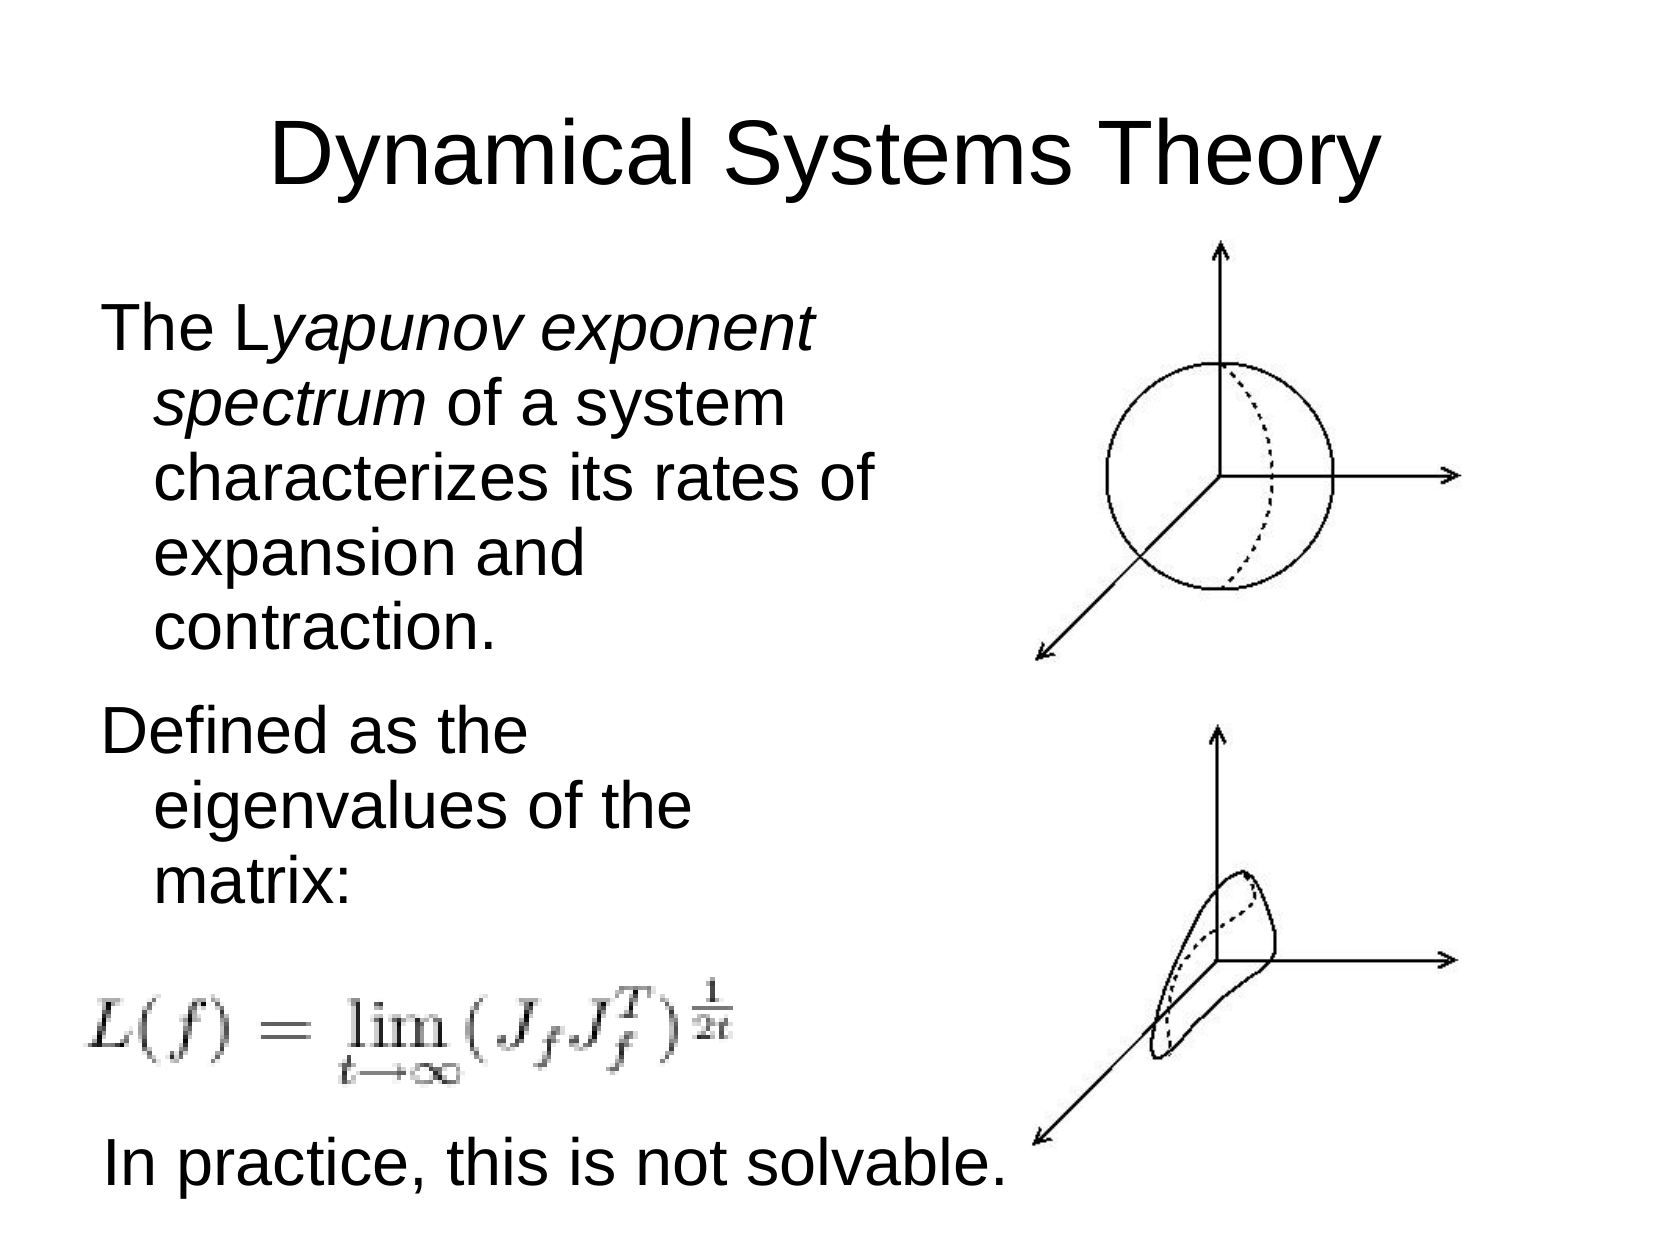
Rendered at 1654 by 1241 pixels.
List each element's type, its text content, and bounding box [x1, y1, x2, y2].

picture [43, 937, 788, 1126]
picture [1023, 239, 1463, 676]
picture [1020, 723, 1460, 1160]
list The Lyapunov exponent spectrum of a system characterizes its rates of expansion and contraction. Defined as the eigenvalues of the matrix: [82, 290, 901, 1109]
list In practice, this is not solvable. [84, 1125, 1240, 1238]
title Dynamical Systems Theory [82, 49, 1571, 257]
